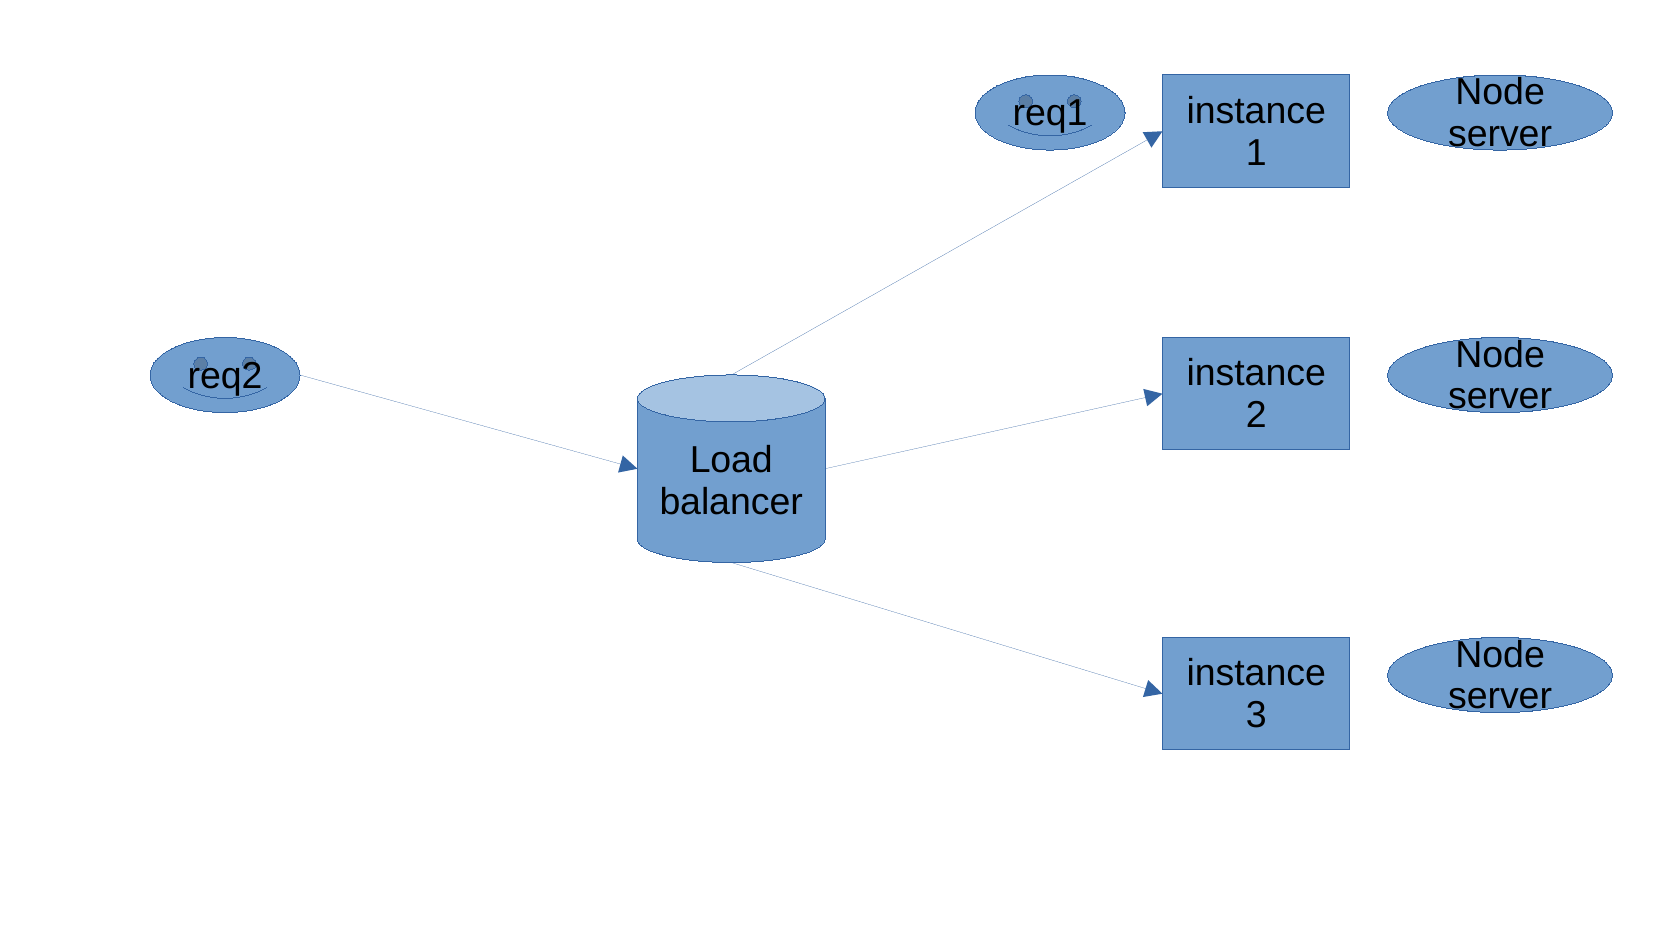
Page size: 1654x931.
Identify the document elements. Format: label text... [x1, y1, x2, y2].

text_box Load balancer [637, 399, 826, 563]
text_box req1 [975, 75, 1126, 151]
text_box Node server [1387, 637, 1613, 713]
text_box req2 [150, 337, 300, 413]
text_box Node server [1387, 337, 1613, 413]
text_box instance3 [1162, 637, 1350, 750]
text_box instance2 [1162, 337, 1350, 450]
text_box instance1 [1162, 74, 1350, 188]
text_box Node server [1387, 75, 1613, 151]
